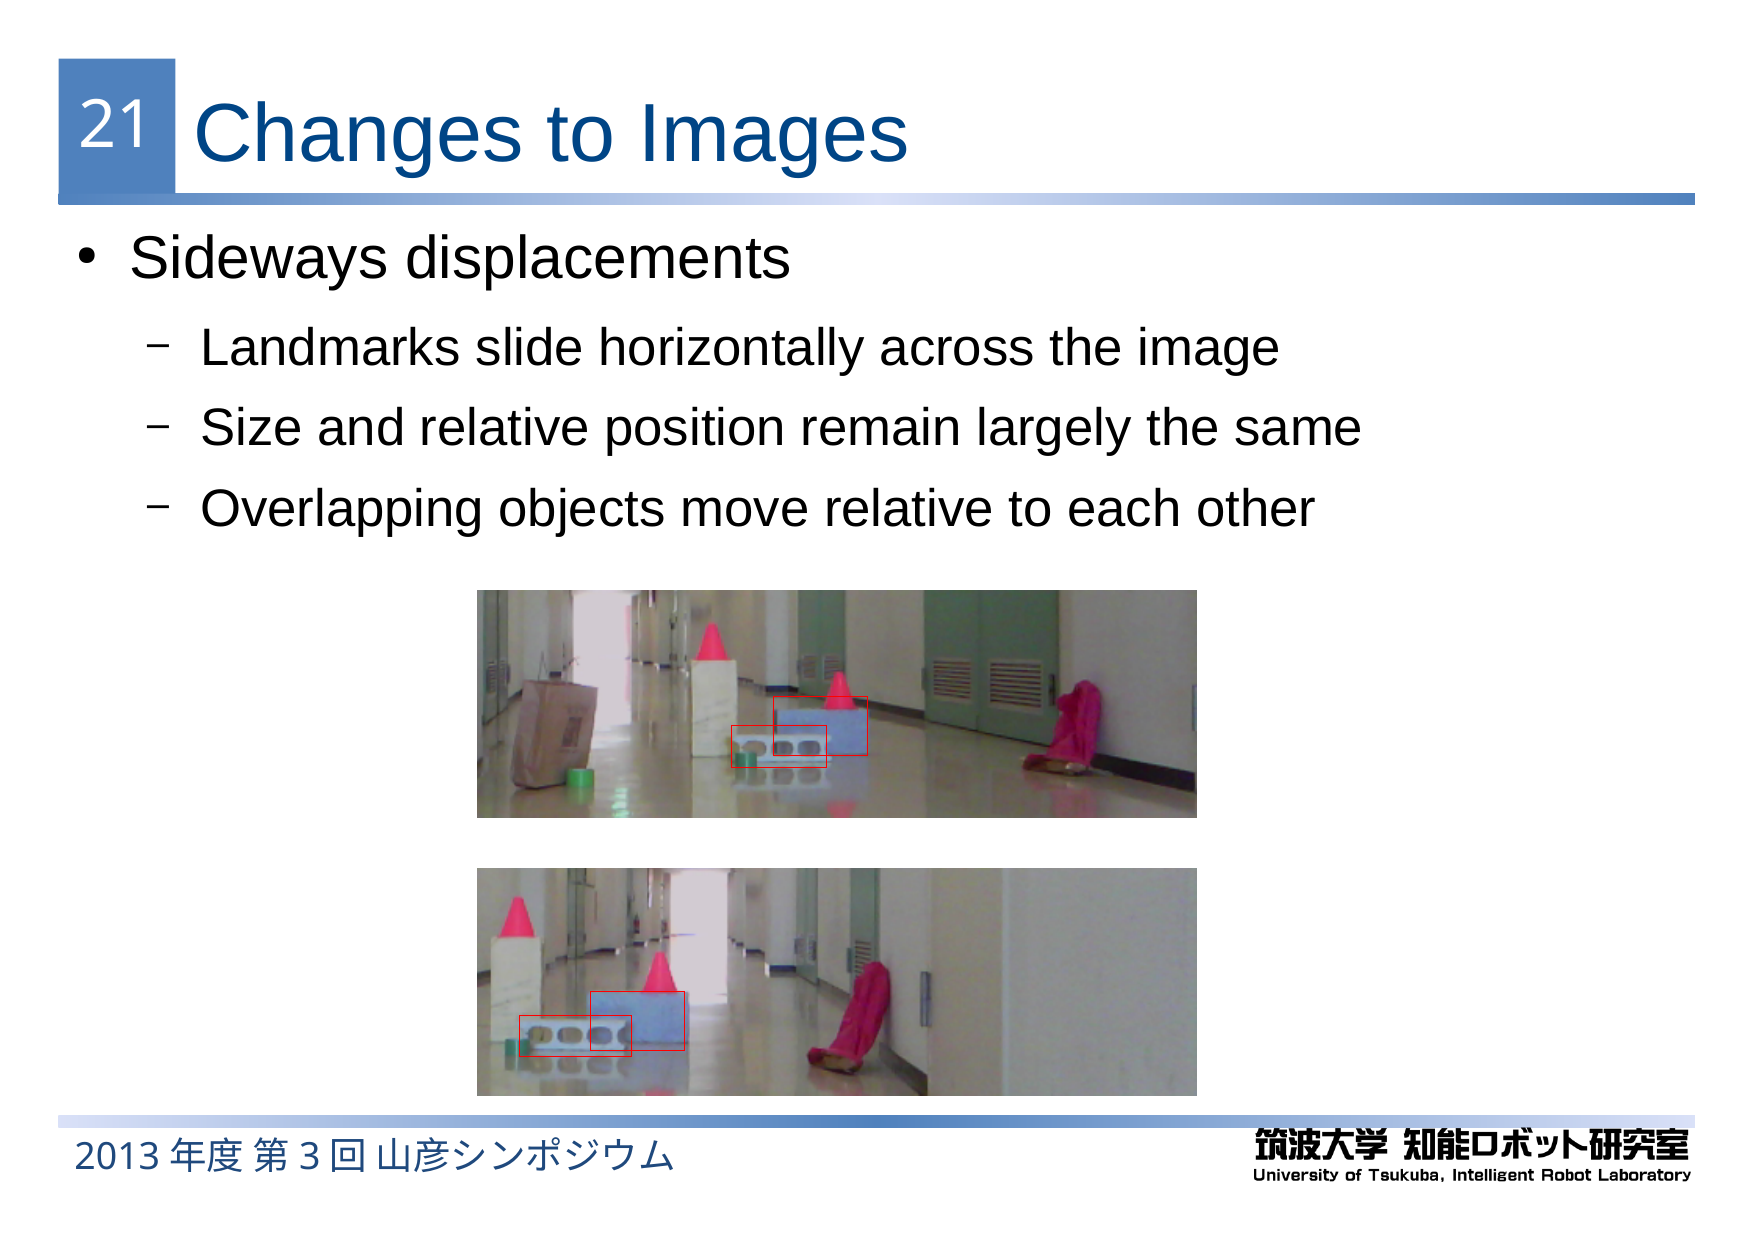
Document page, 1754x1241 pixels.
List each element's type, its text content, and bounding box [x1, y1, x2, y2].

title Changes to Images [193, 61, 1651, 205]
picture [477, 590, 1197, 818]
picture [1252, 1127, 1691, 1182]
picture [477, 868, 1197, 1096]
list Sideways displacements Landmarks slide horizontally across the image Size and relative position remain largely the same Overlapping objects move relative to each other [58, 223, 1696, 876]
